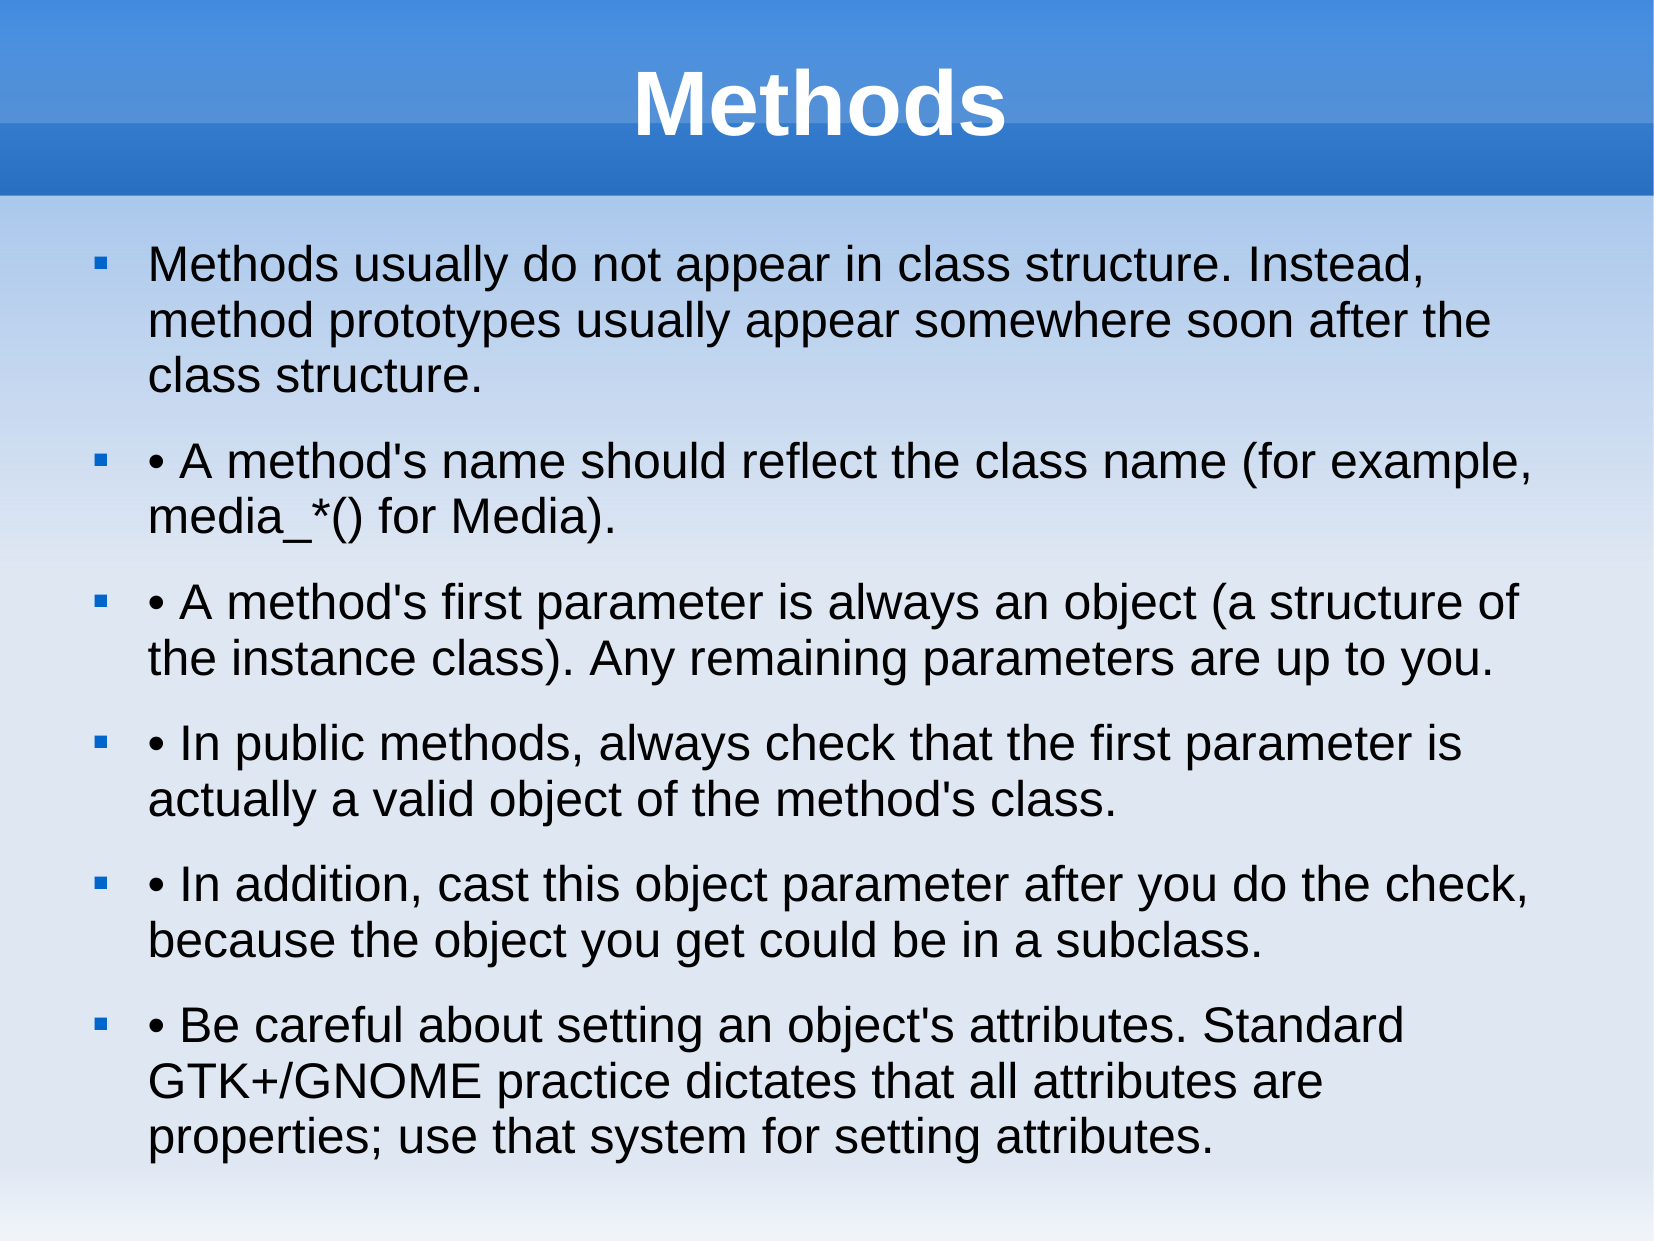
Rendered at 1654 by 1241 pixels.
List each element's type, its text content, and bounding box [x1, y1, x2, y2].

picture [0, 0, 1654, 1241]
list Methods usually do not appear in class structure. Instead, method prototypes usually appear somewhere soon after the class structure. • A method's name should reflect the class name (for example, media_*() for Media). • A method's first parameter is always an object (a structure of the instance class). Any remaining parameters are up to you. • In public methods, always check that the first parameter is actually a valid object of the method's class. • In addition, cast this object parameter after you do the check, because the object you get could be in a subclass. • Be careful about setting an object's attributes. Standard GTK+/GNOME practice dictates that all attributes are properties; use that system for setting attributes. [76, 236, 1565, 1165]
title Methods [76, 7, 1565, 200]
